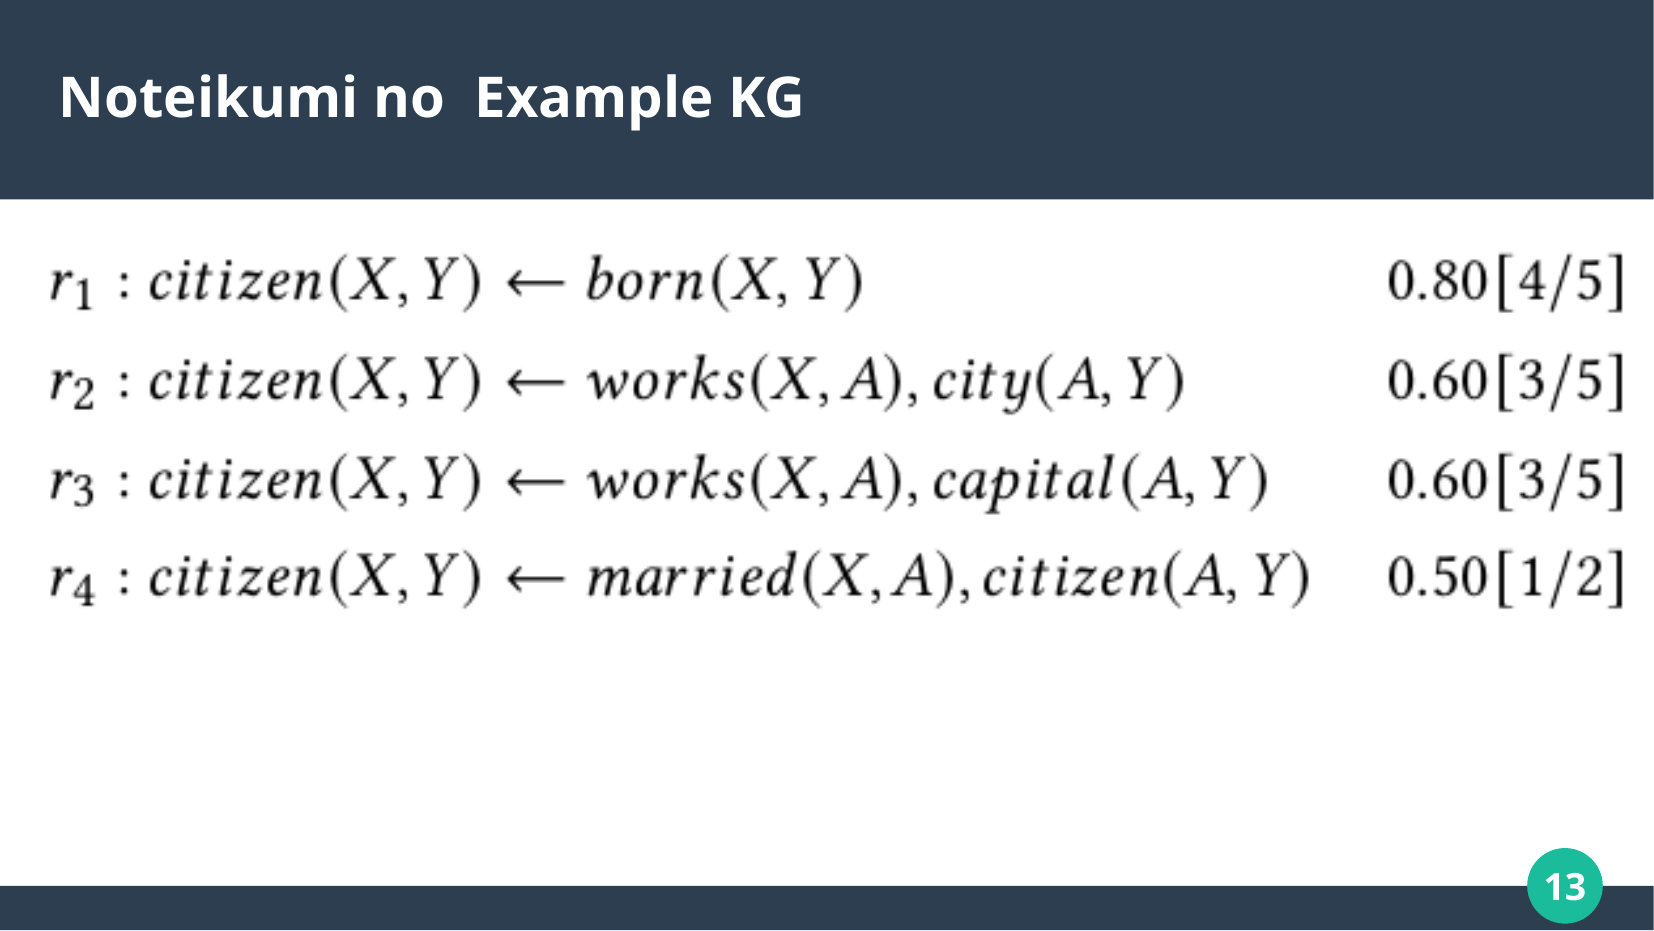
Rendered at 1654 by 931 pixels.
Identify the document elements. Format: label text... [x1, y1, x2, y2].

title Noteikumi no Example KG [59, 37, 1595, 155]
picture [23, 224, 1654, 638]
